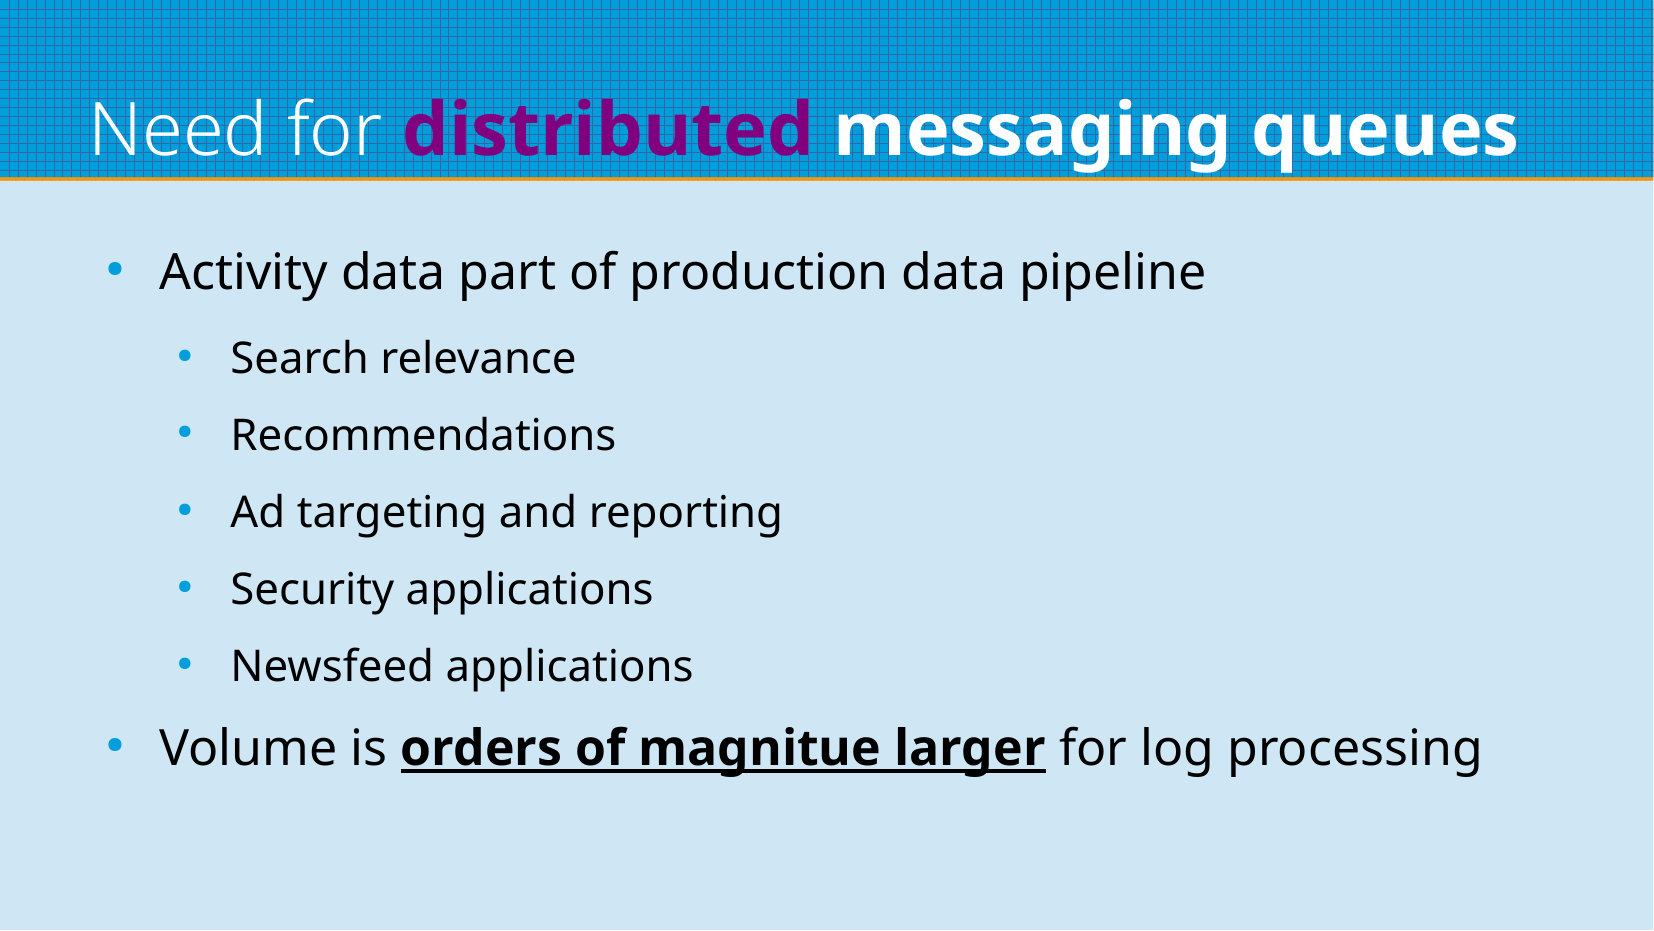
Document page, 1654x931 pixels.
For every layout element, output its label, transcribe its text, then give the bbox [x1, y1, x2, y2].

title Need for distributed messaging queues [88, 14, 1565, 178]
list Activity data part of production data pipeline Search relevance Recommendations Ad targeting and reporting Security applications Newsfeed applications Volume is orders of magnitue larger for log processing [88, 236, 1565, 813]
